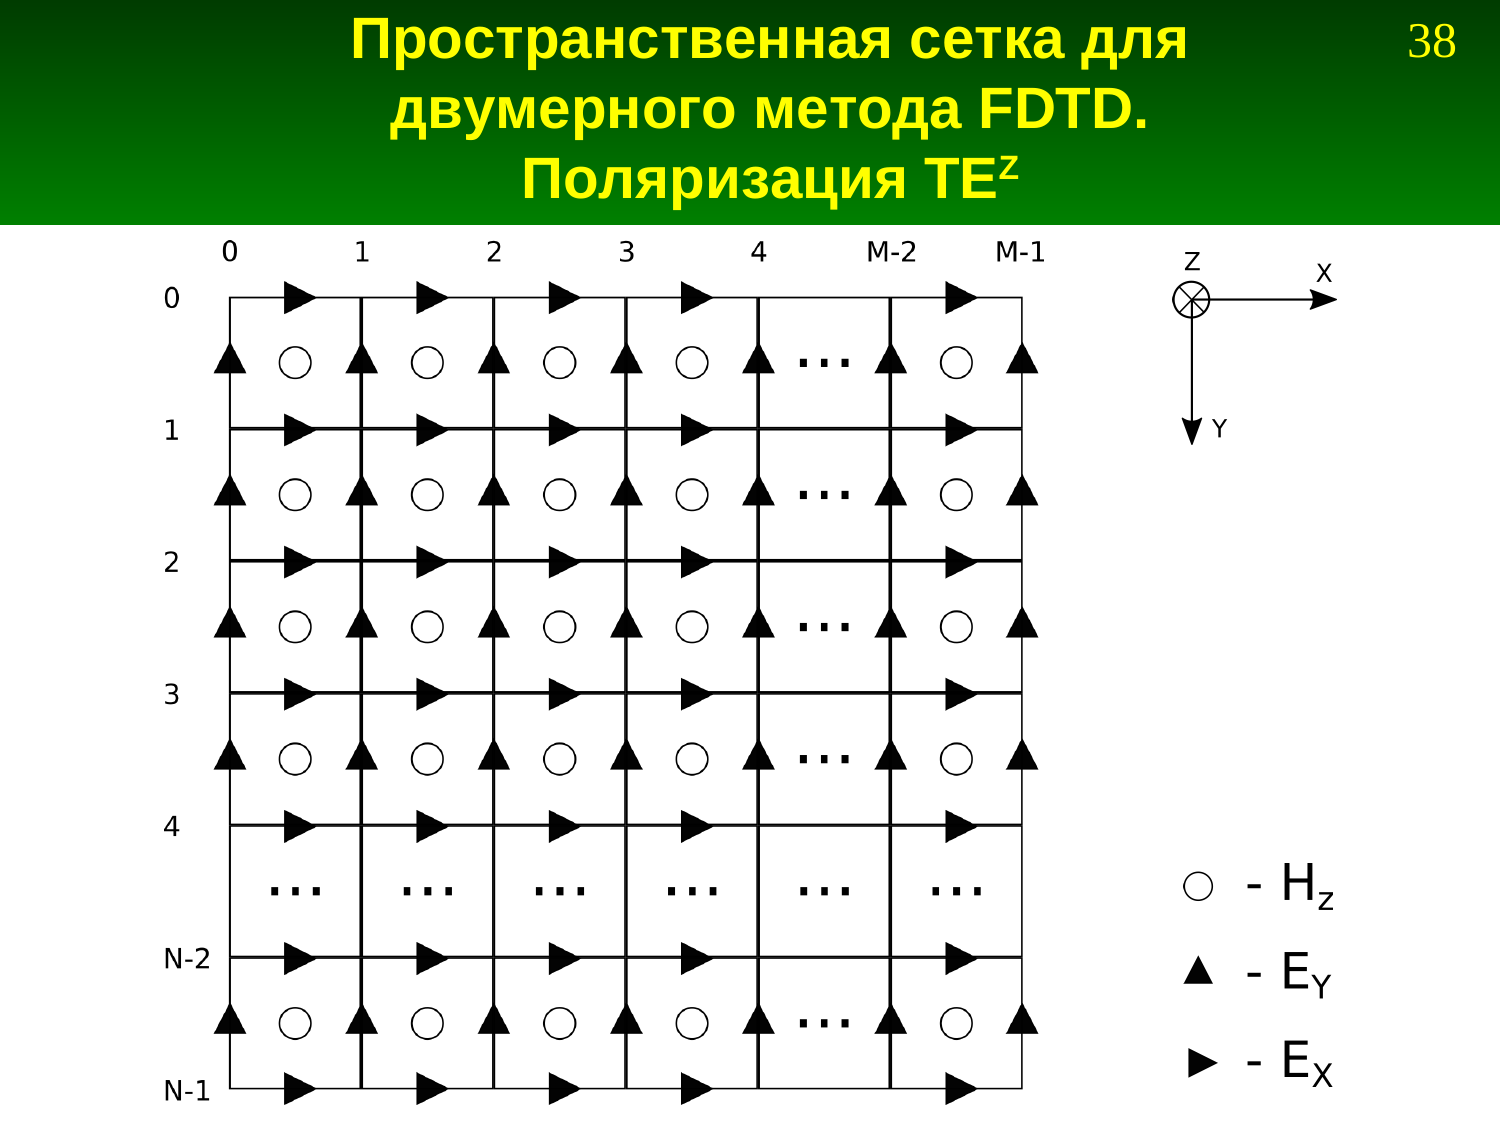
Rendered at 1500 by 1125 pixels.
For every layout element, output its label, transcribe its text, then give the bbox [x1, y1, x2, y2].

title Пространственная сетка для двумерного метода FDTD. Поляризация TEZ [100, 0, 1441, 219]
picture [1183, 863, 1333, 1087]
picture [1172, 252, 1337, 446]
picture [164, 240, 1044, 1105]
